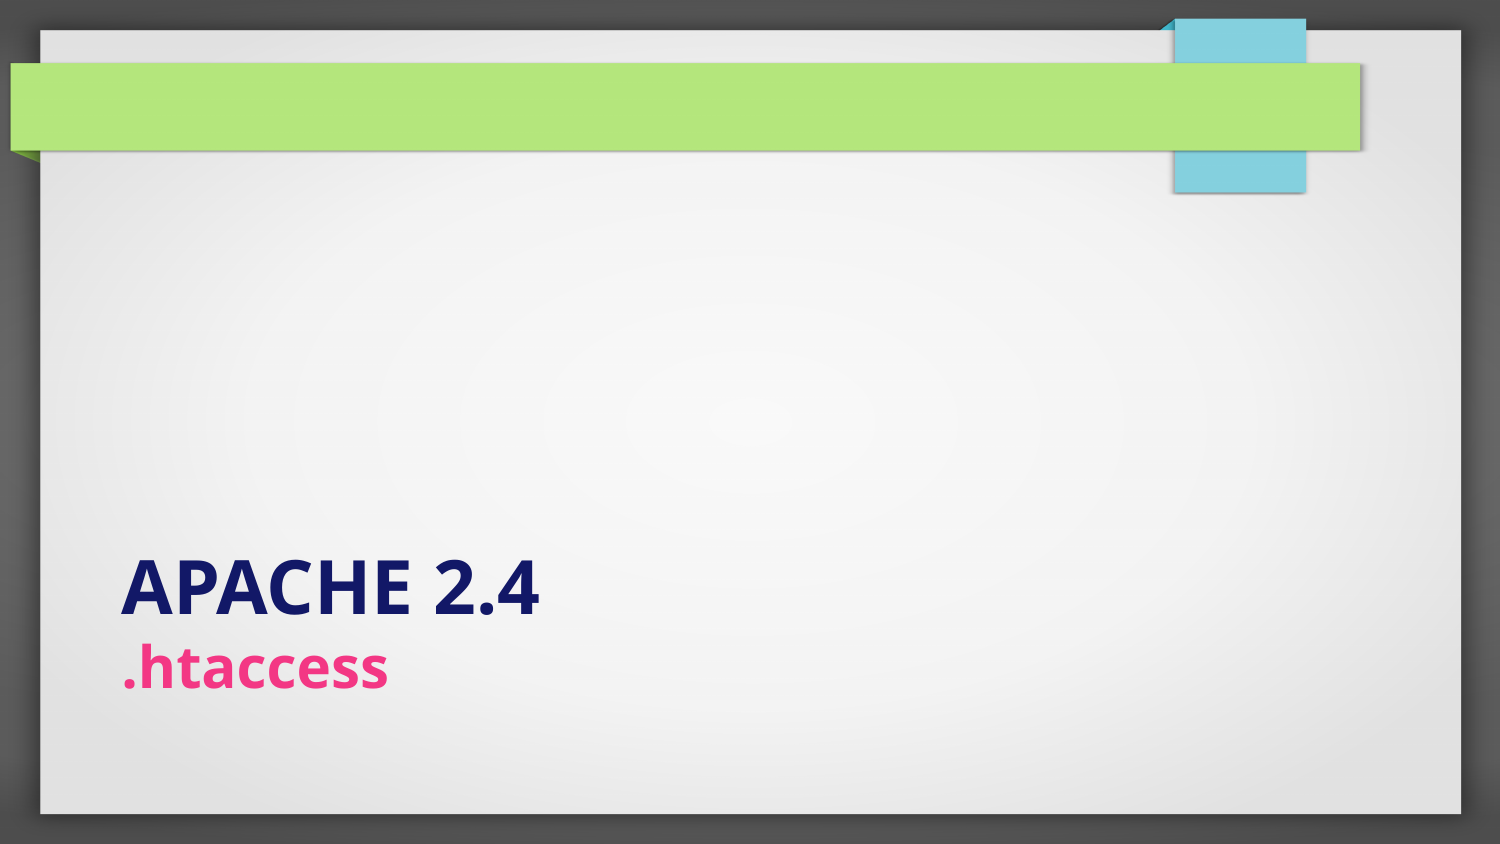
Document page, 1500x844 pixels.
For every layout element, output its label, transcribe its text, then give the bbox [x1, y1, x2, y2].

picture [0, 0, 1500, 844]
title APACHE 2.4 .htaccess [106, 520, 945, 715]
